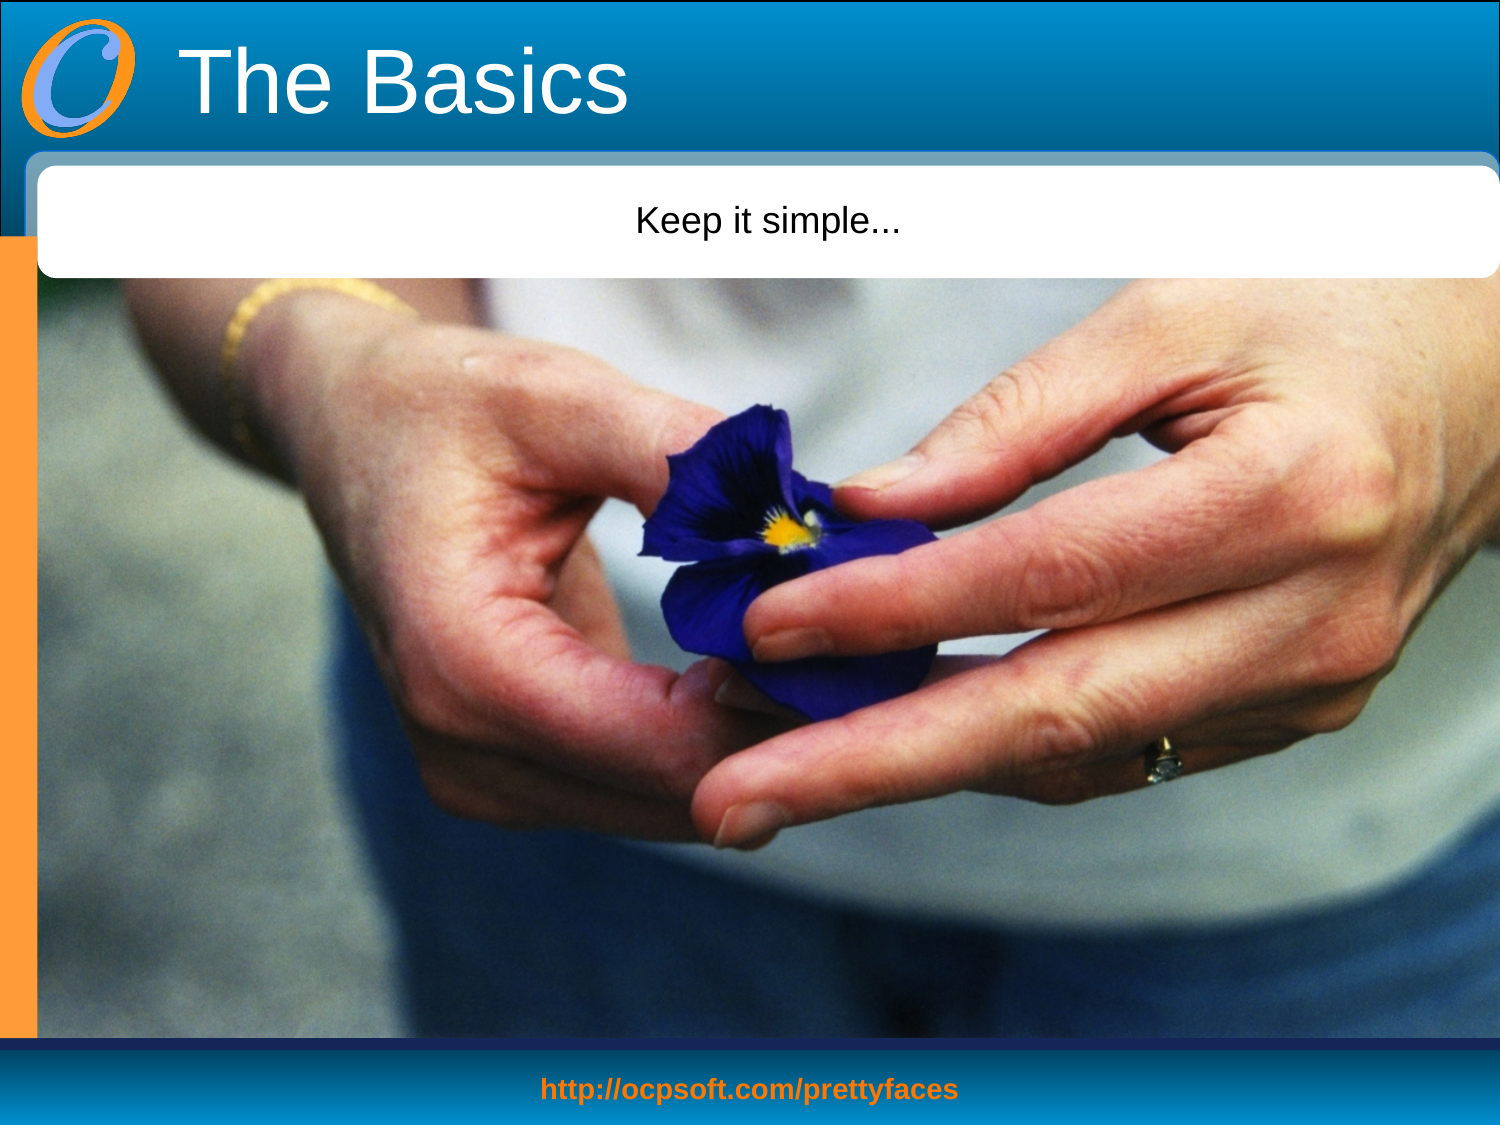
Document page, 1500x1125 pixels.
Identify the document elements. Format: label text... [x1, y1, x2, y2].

text_box [0, 0, 1500, 1039]
text_box Keep it simple... [74, 188, 1463, 249]
picture [22, 20, 135, 137]
text_box The Basics [162, 14, 1463, 140]
picture [38, 265, 1500, 1038]
